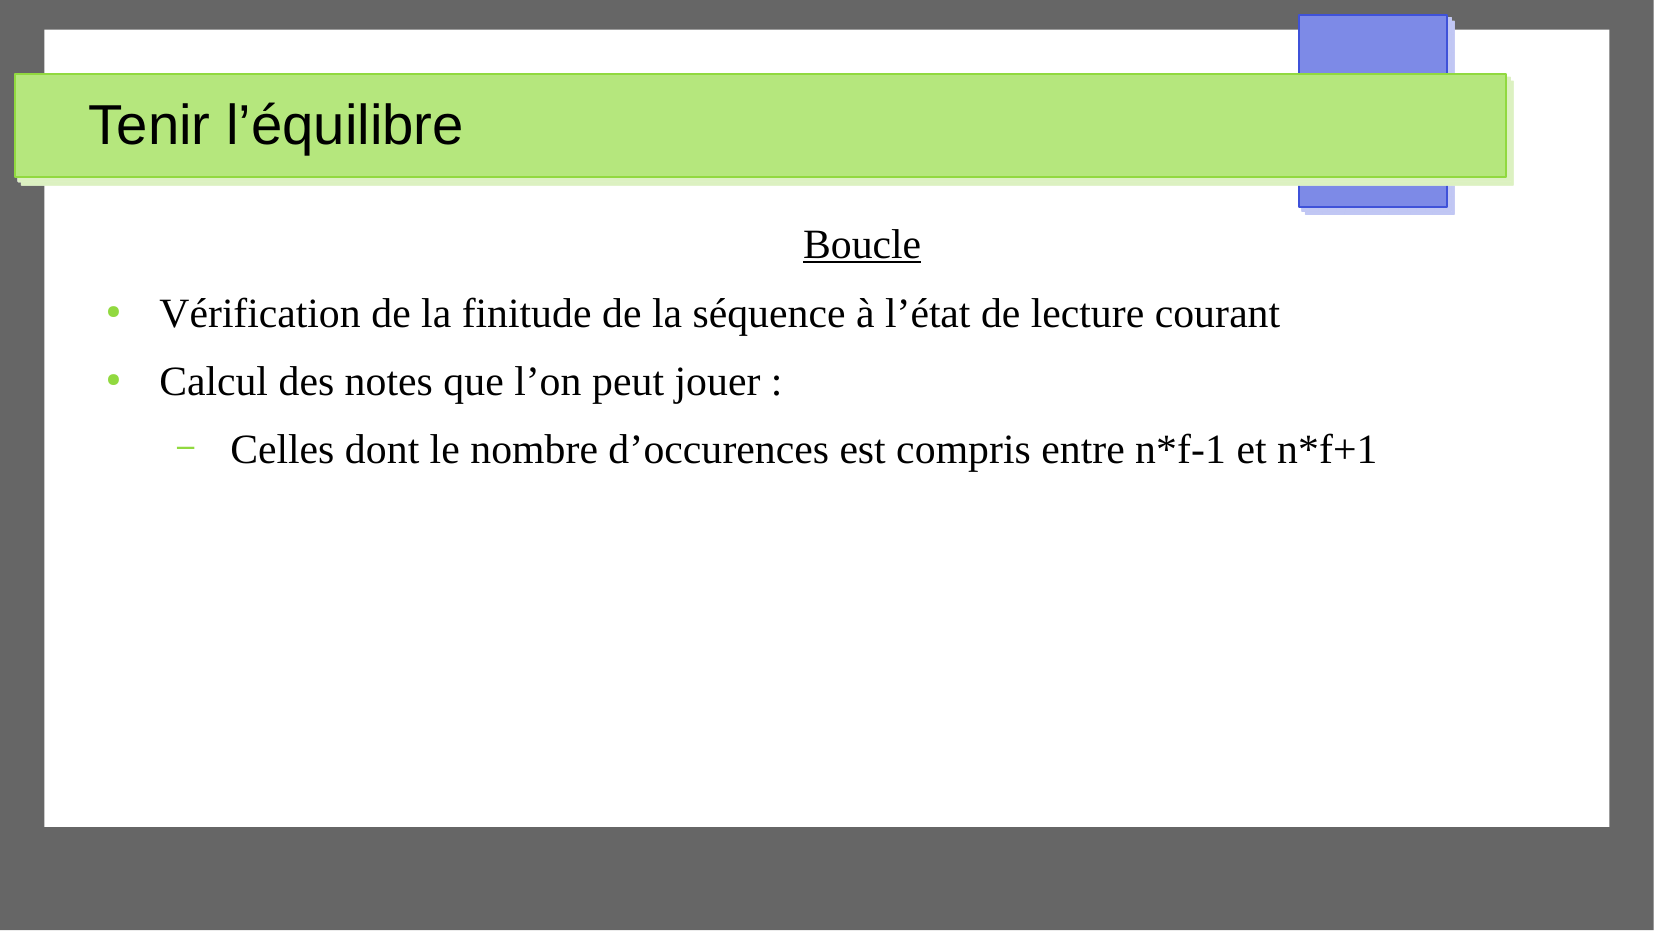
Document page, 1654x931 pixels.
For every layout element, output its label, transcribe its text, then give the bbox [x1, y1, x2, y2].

title Tenir l’équilibre [88, 73, 1506, 178]
list Boucle Vérification de la finitude de la séquence à l’état de lecture courant Calcul des notes que l’on peut jouer : Celles dont le nombre d’occurences est compris entre n*f-1 et n*f+1 [88, 221, 1565, 813]
